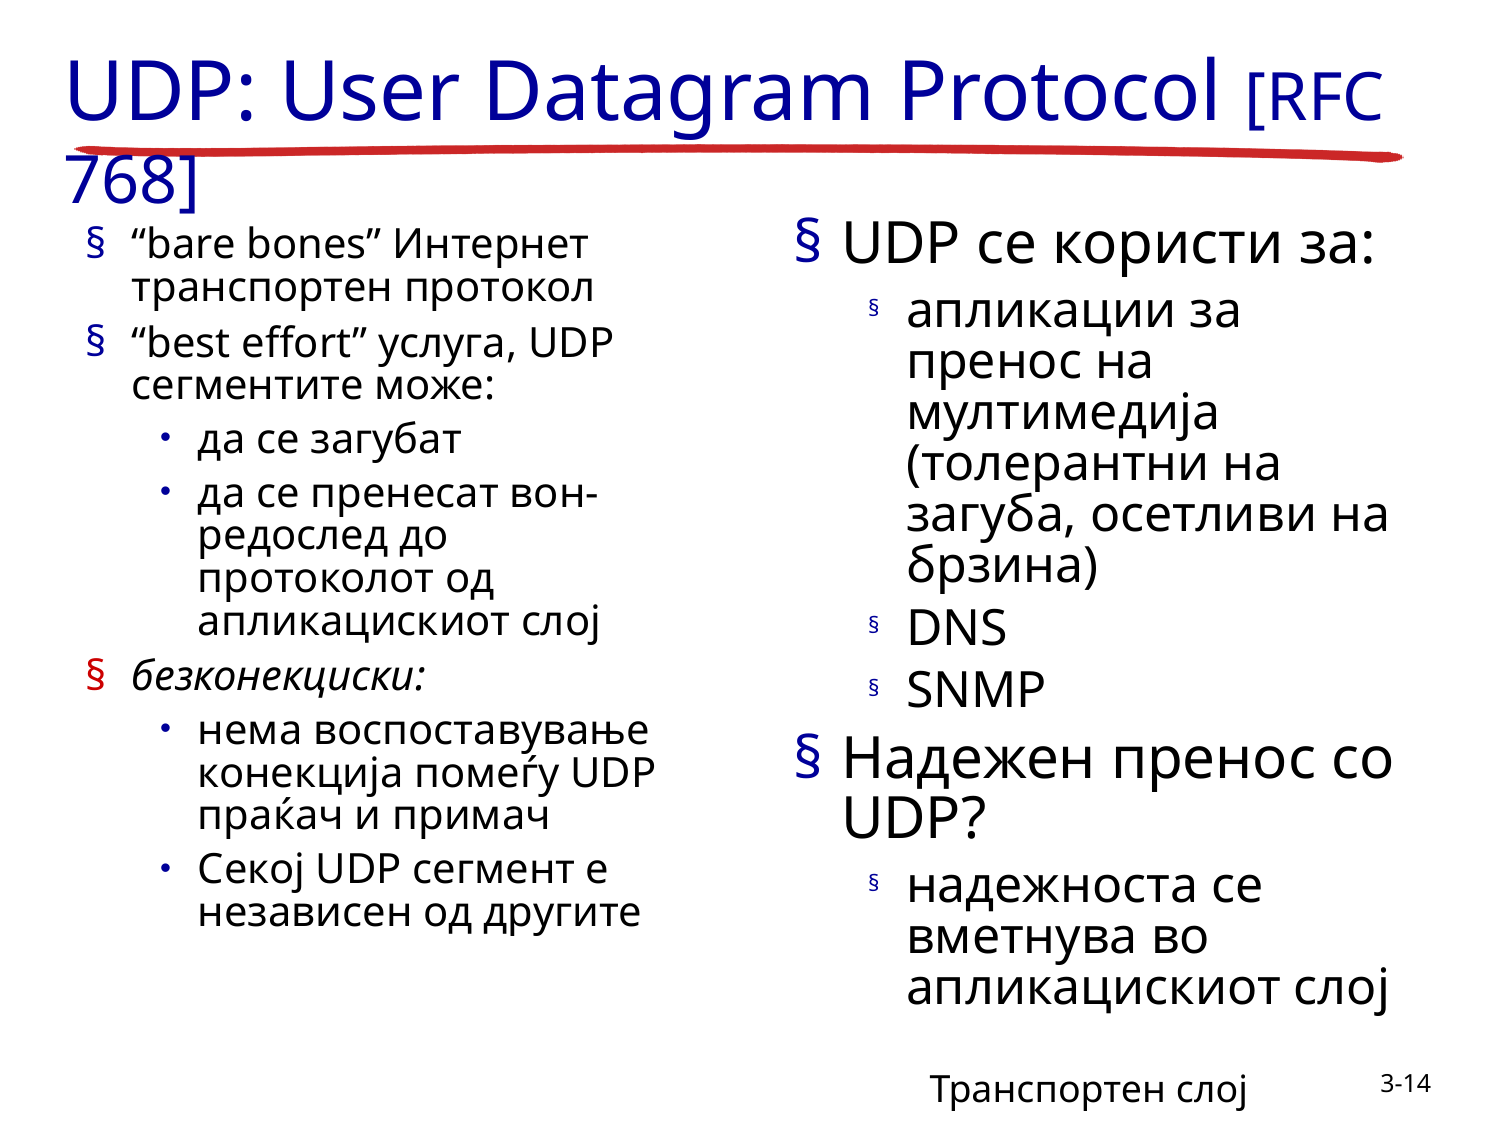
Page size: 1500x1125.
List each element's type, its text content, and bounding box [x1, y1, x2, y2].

slide_number 3-<number> [1365, 1060, 1477, 1106]
list “bare bones” Интернет транспортен протокол “best effort” услуга, UDP сегментите може: да се загубат да се пренесат вон-редослед до протоколот од апликацискиот слој безконекциски: нема воспоставување конекција помеѓу UDP праќач и примач Секој UDP сегмент е независен од другите [70, 217, 696, 980]
title UDP: User Datagram Protocol [RFC 768] [48, 29, 1448, 182]
footer Транспортен слој [914, 1057, 1390, 1105]
text_box UDP се користи за: апликации за пренос на мултимедија (толерантни на загуба, осетливи на брзина) DNS SNMP Надежен пренос со UDP? надежноста се вметнува во апликацискиот слој [778, 208, 1444, 1059]
